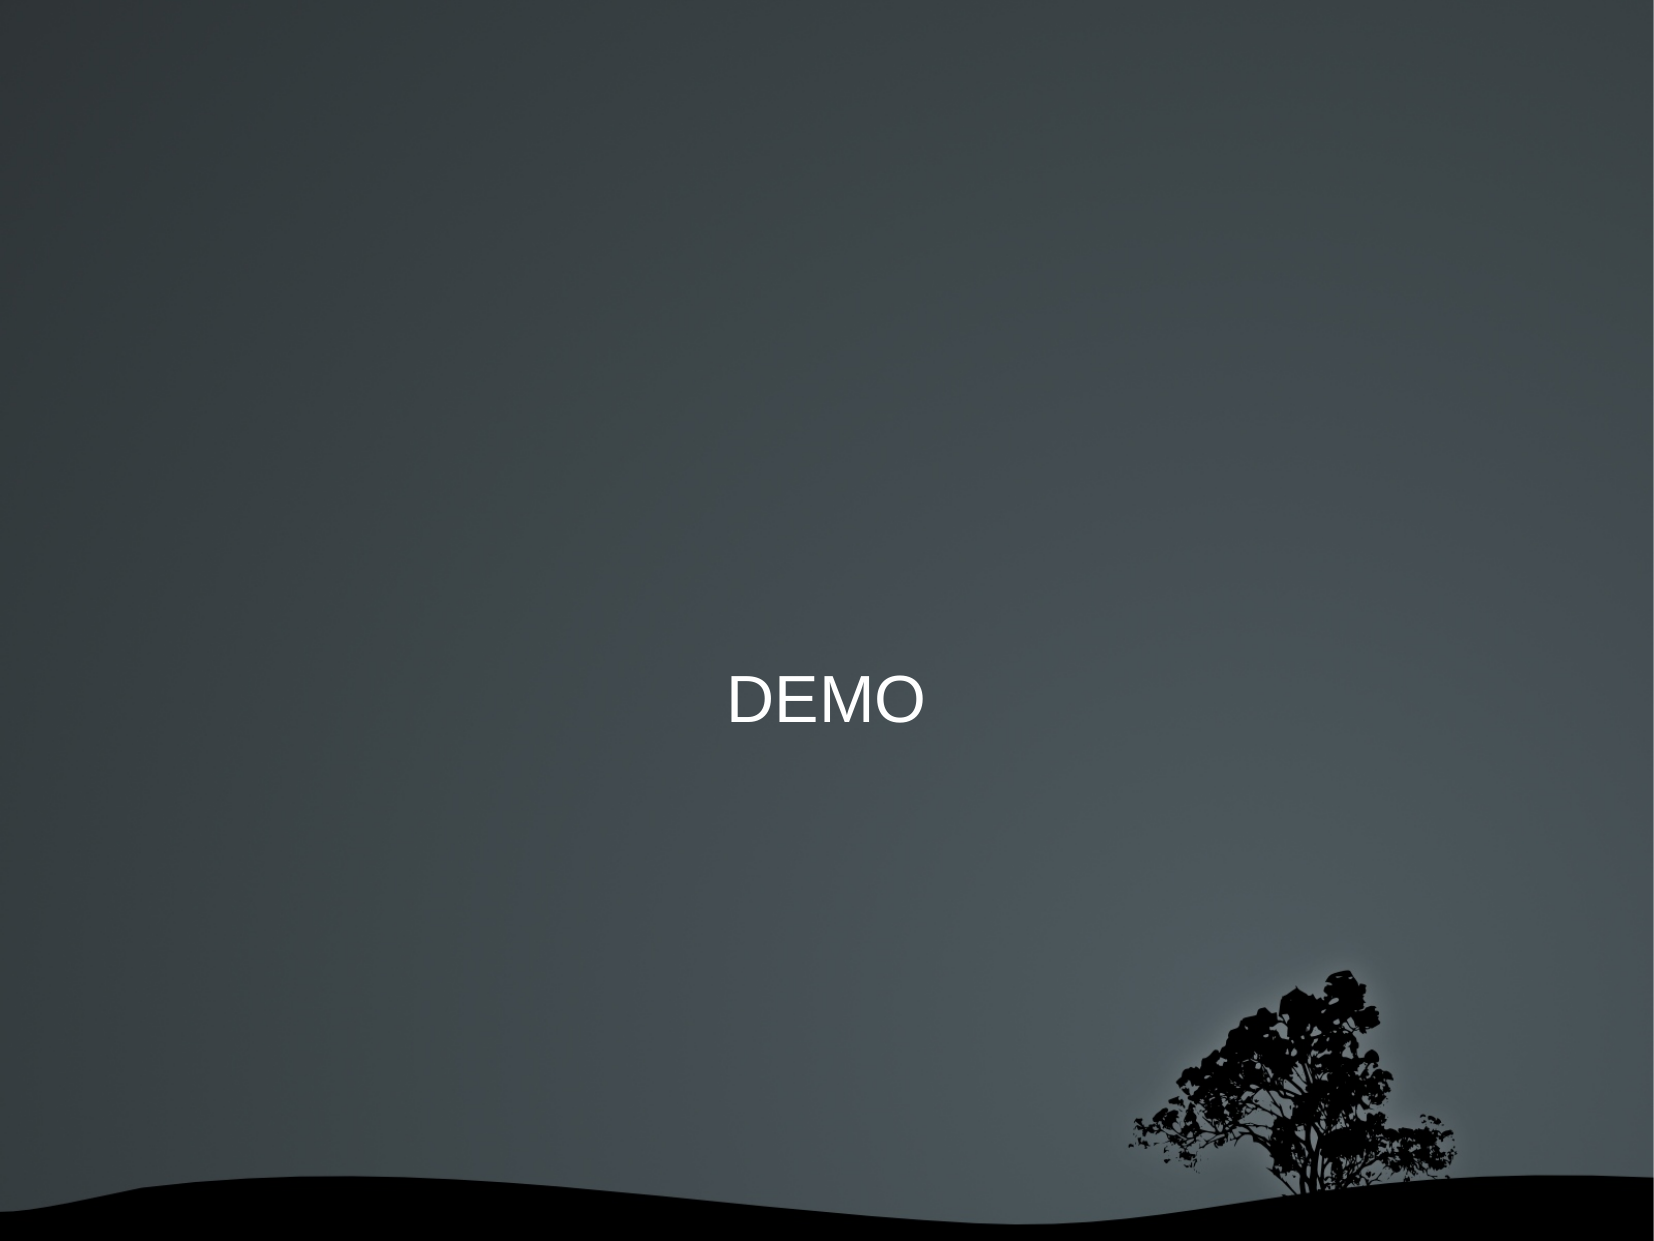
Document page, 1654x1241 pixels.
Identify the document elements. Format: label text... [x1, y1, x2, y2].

picture [0, 0, 1654, 1241]
subtitle DEMO [82, 297, 1571, 1102]
